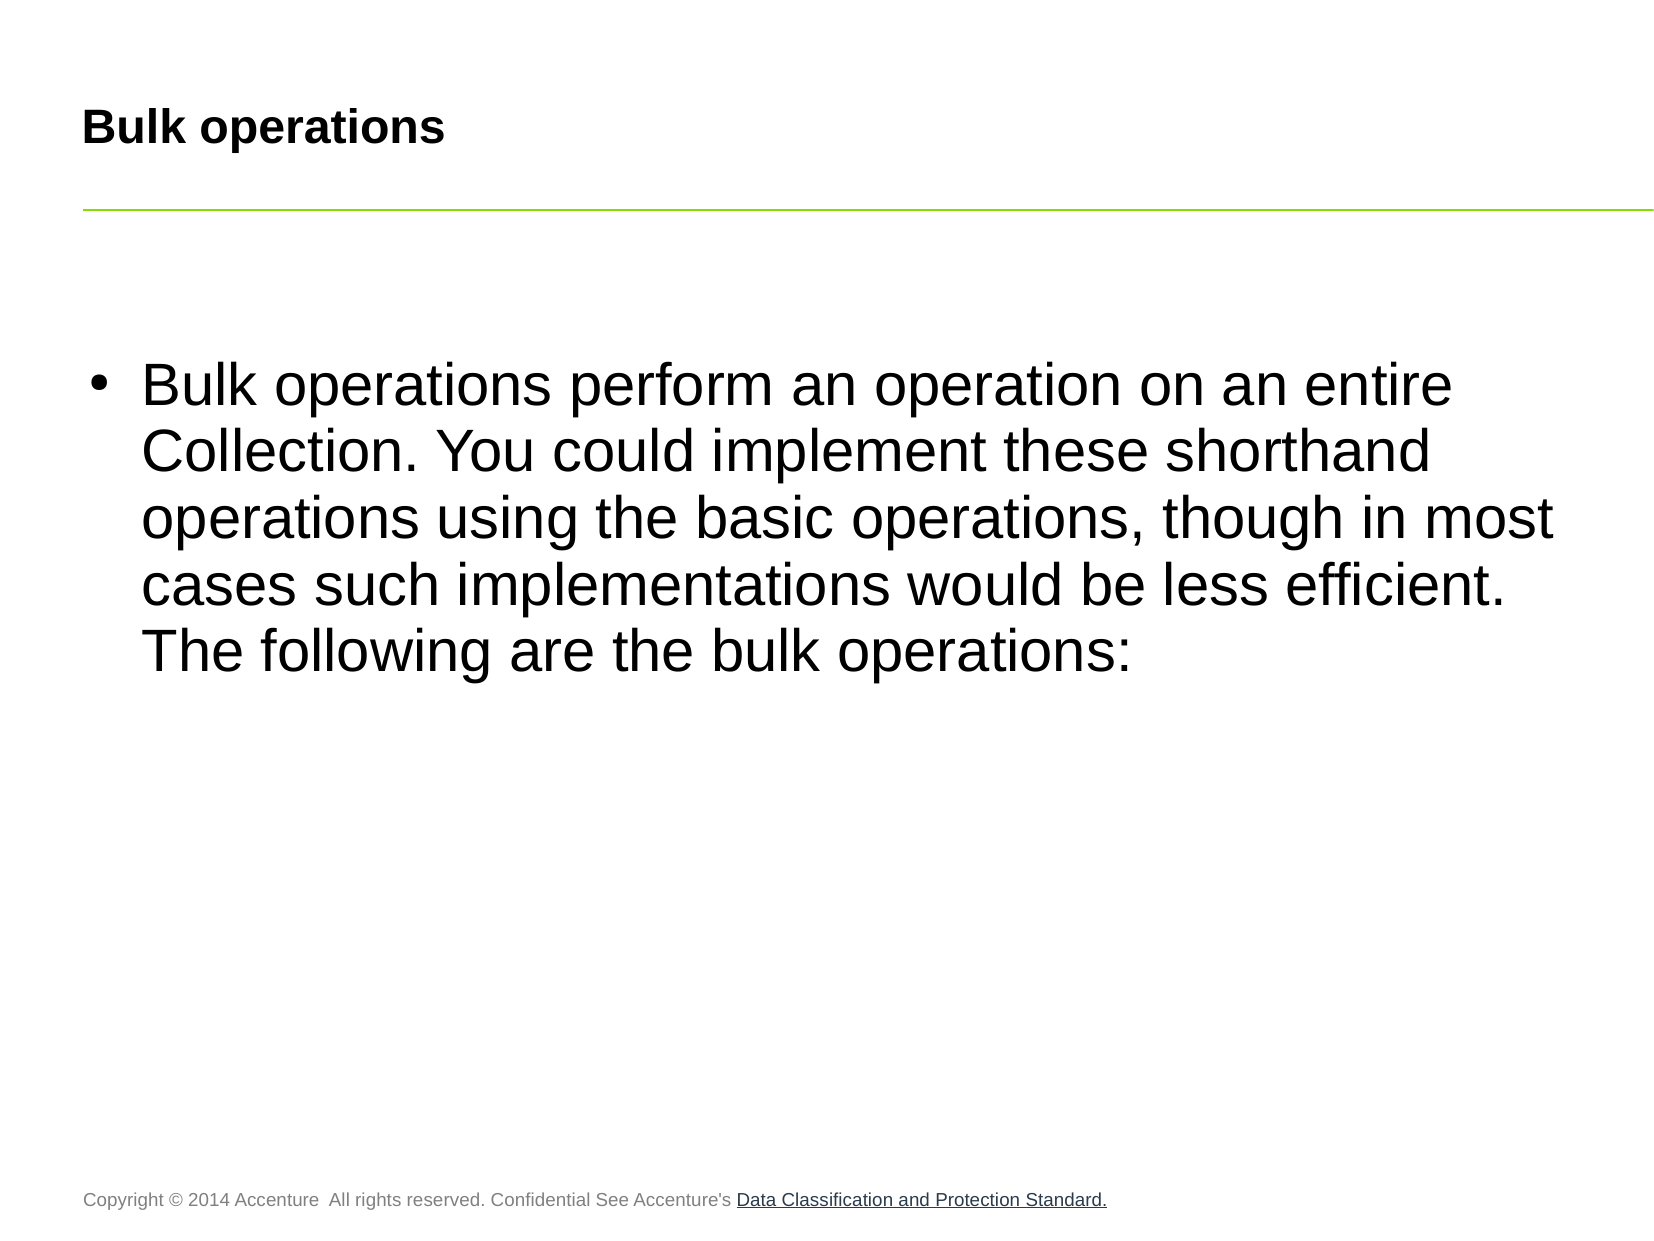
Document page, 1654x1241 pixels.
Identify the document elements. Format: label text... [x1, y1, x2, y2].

title Bulk operations [81, 56, 1654, 199]
list Bulk operations perform an operation on an entire Collection. You could implement these shorthand operations using the basic operations, though in most cases such implementations would be less efficient. The following are the bulk operations: [70, 351, 1571, 1241]
